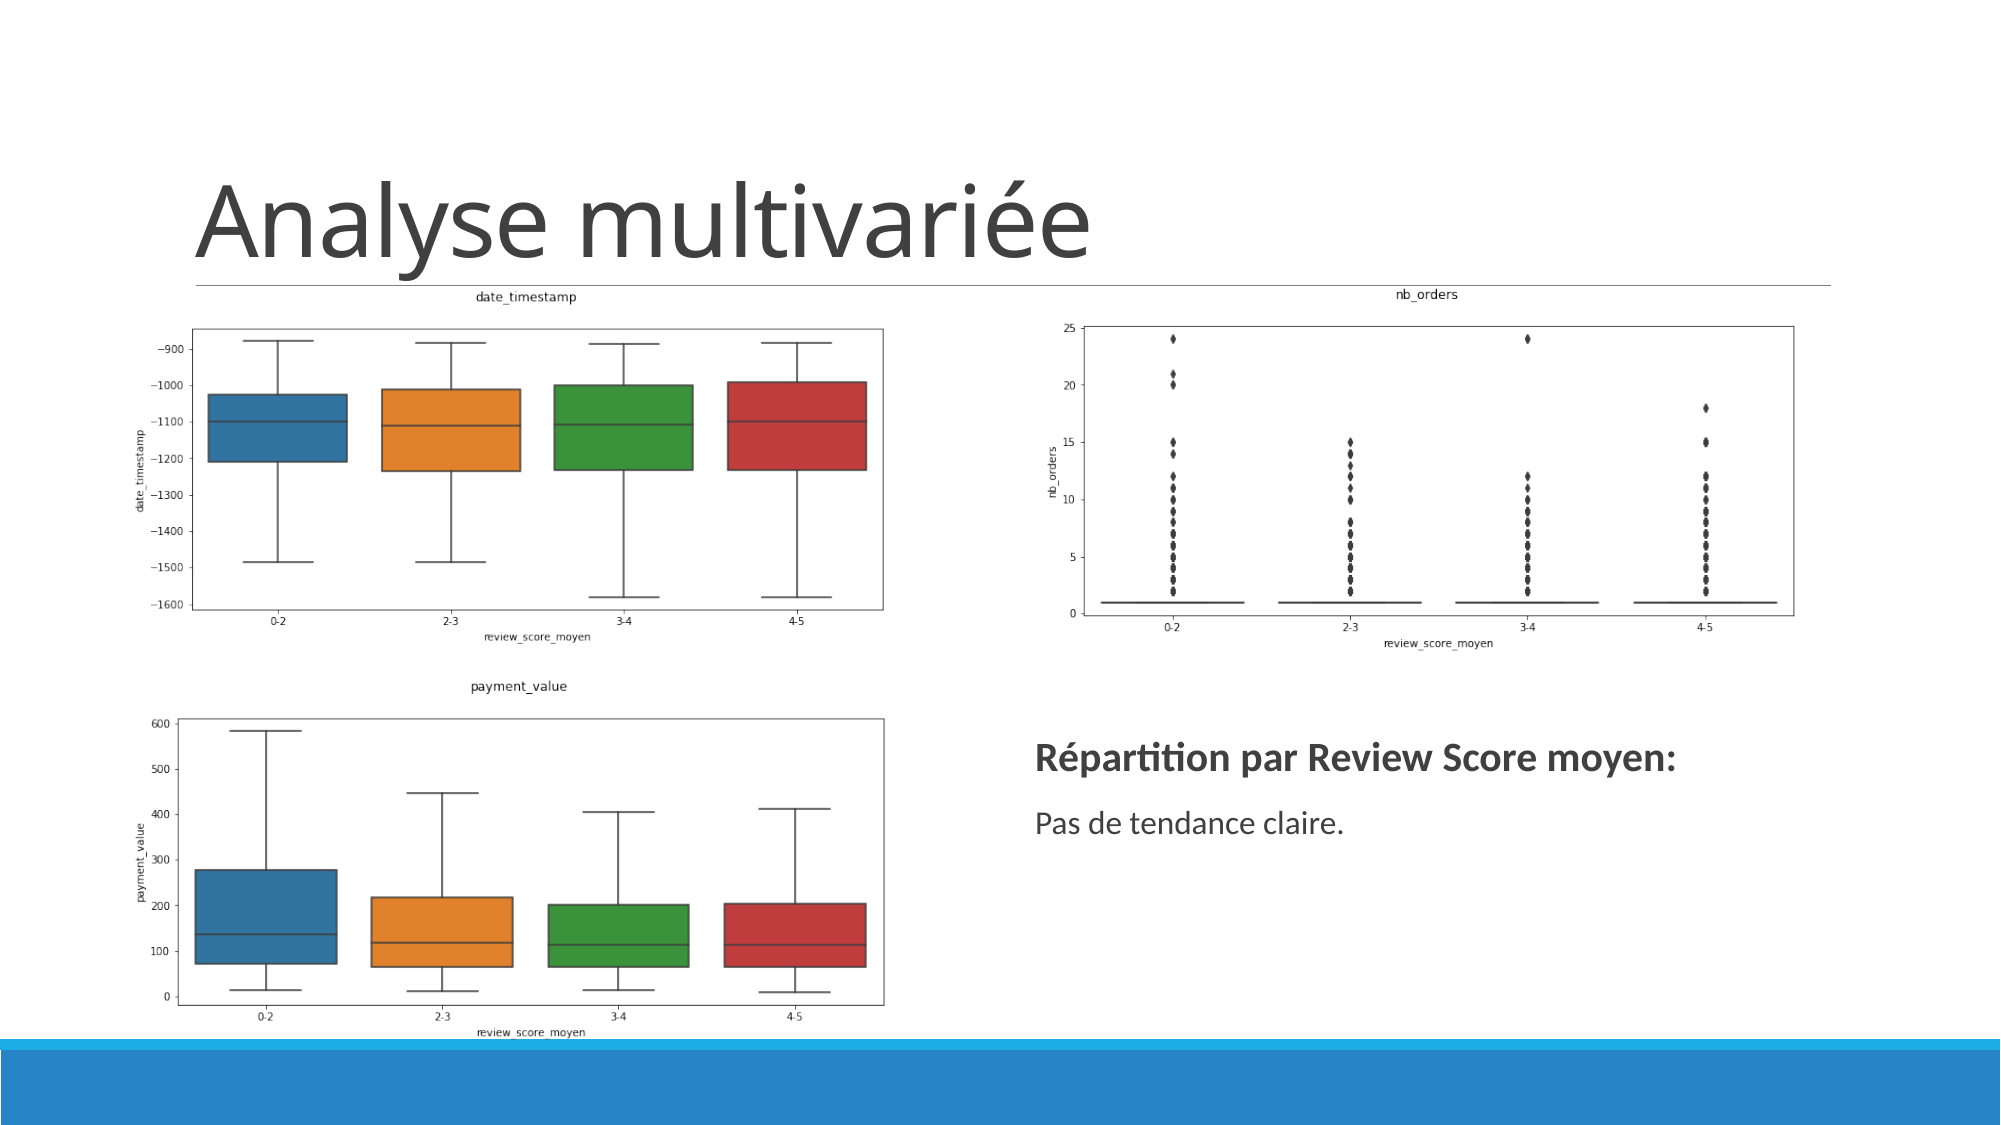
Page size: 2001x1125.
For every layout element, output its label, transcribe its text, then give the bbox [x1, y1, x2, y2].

picture [127, 673, 890, 1046]
picture [127, 284, 890, 650]
picture [1039, 280, 1801, 657]
list Répartition par Review Score moyen: Pas de tendance claire. [1020, 728, 1873, 1027]
title Analyse multivariée [180, 47, 1831, 286]
